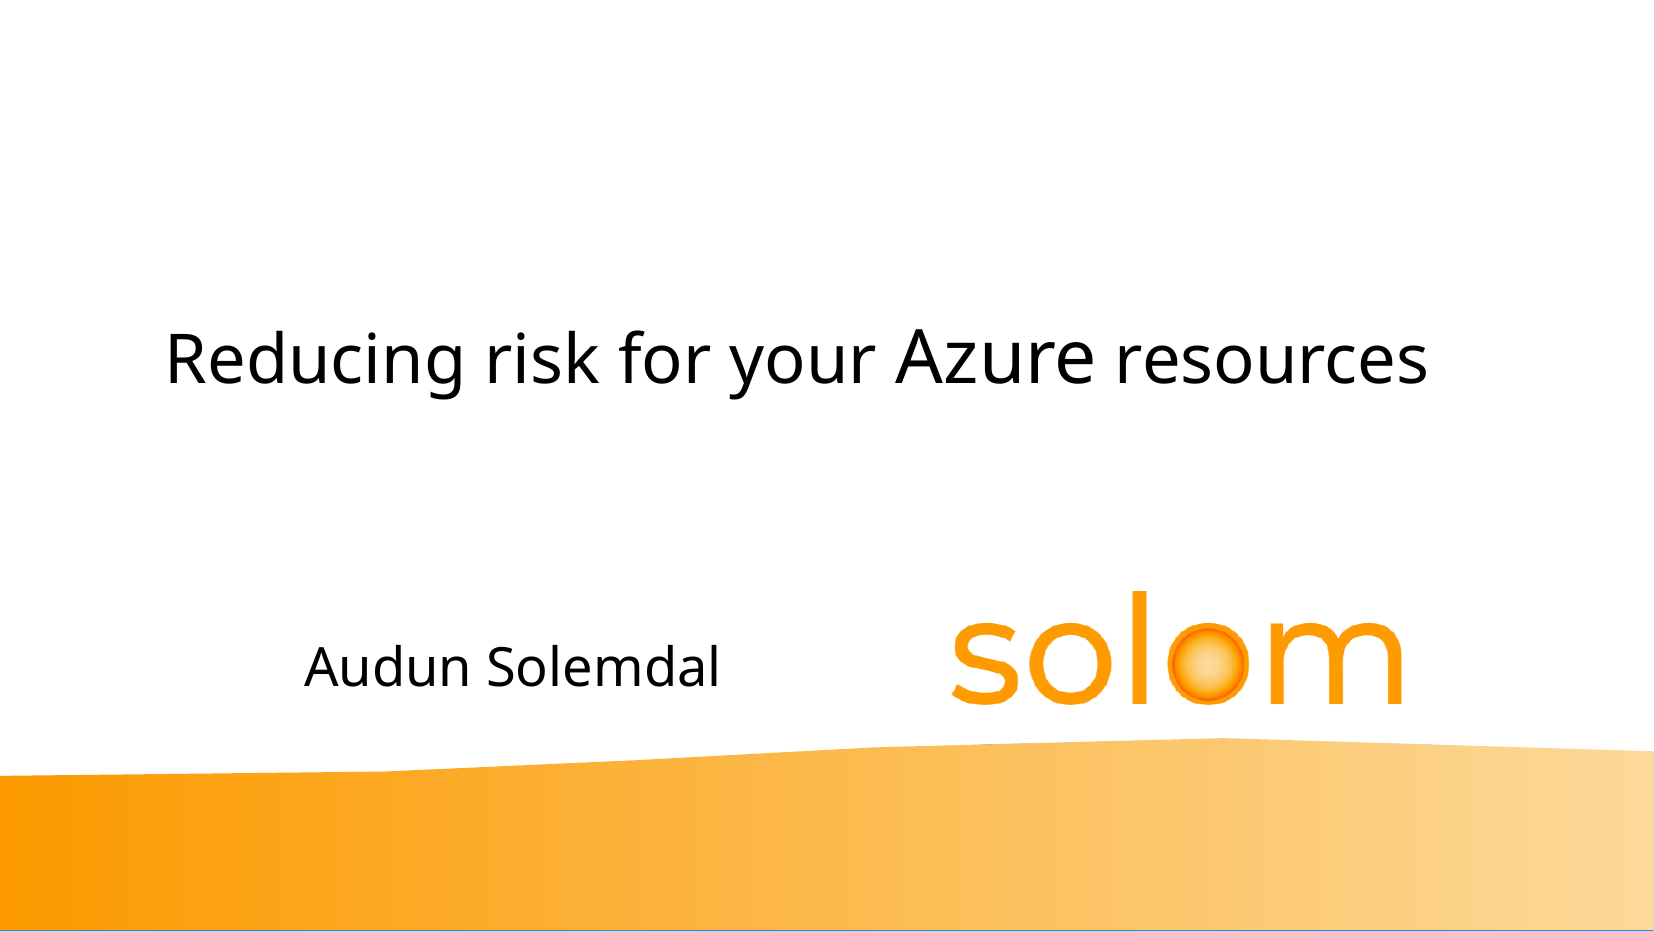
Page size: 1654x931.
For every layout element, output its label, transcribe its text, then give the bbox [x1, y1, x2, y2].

text_box Audun Solemdal [289, 620, 910, 768]
title Reducing risk for your Azure resources [59, 265, 1536, 443]
picture [927, 578, 1435, 727]
